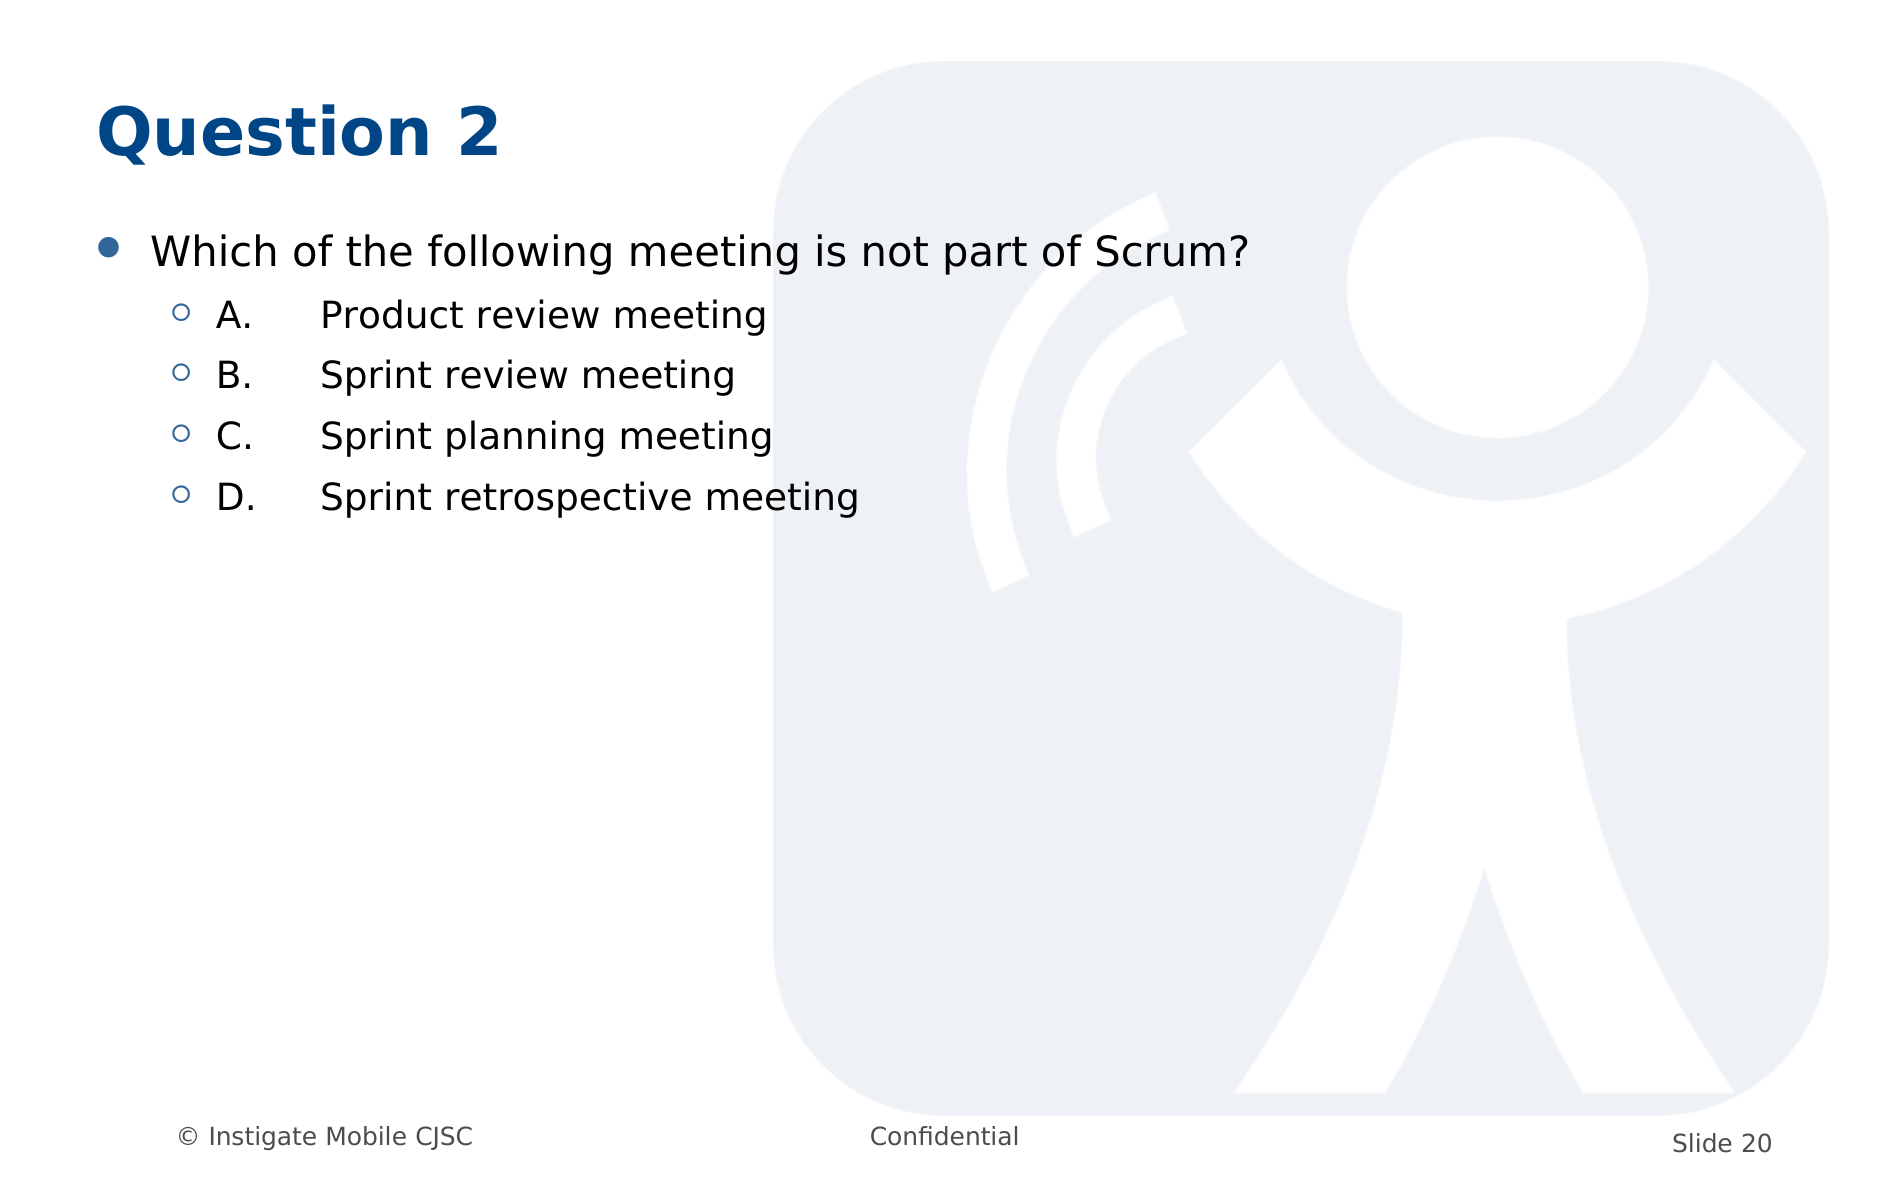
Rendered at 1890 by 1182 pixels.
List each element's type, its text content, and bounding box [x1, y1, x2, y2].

title Question 2 [96, 47, 1794, 217]
list Which of the following meeting is not part of Scrum? A. Product review meeting B. Sprint review meeting C. Sprint planning meeting D. Sprint retrospective meeting [95, 228, 1795, 914]
